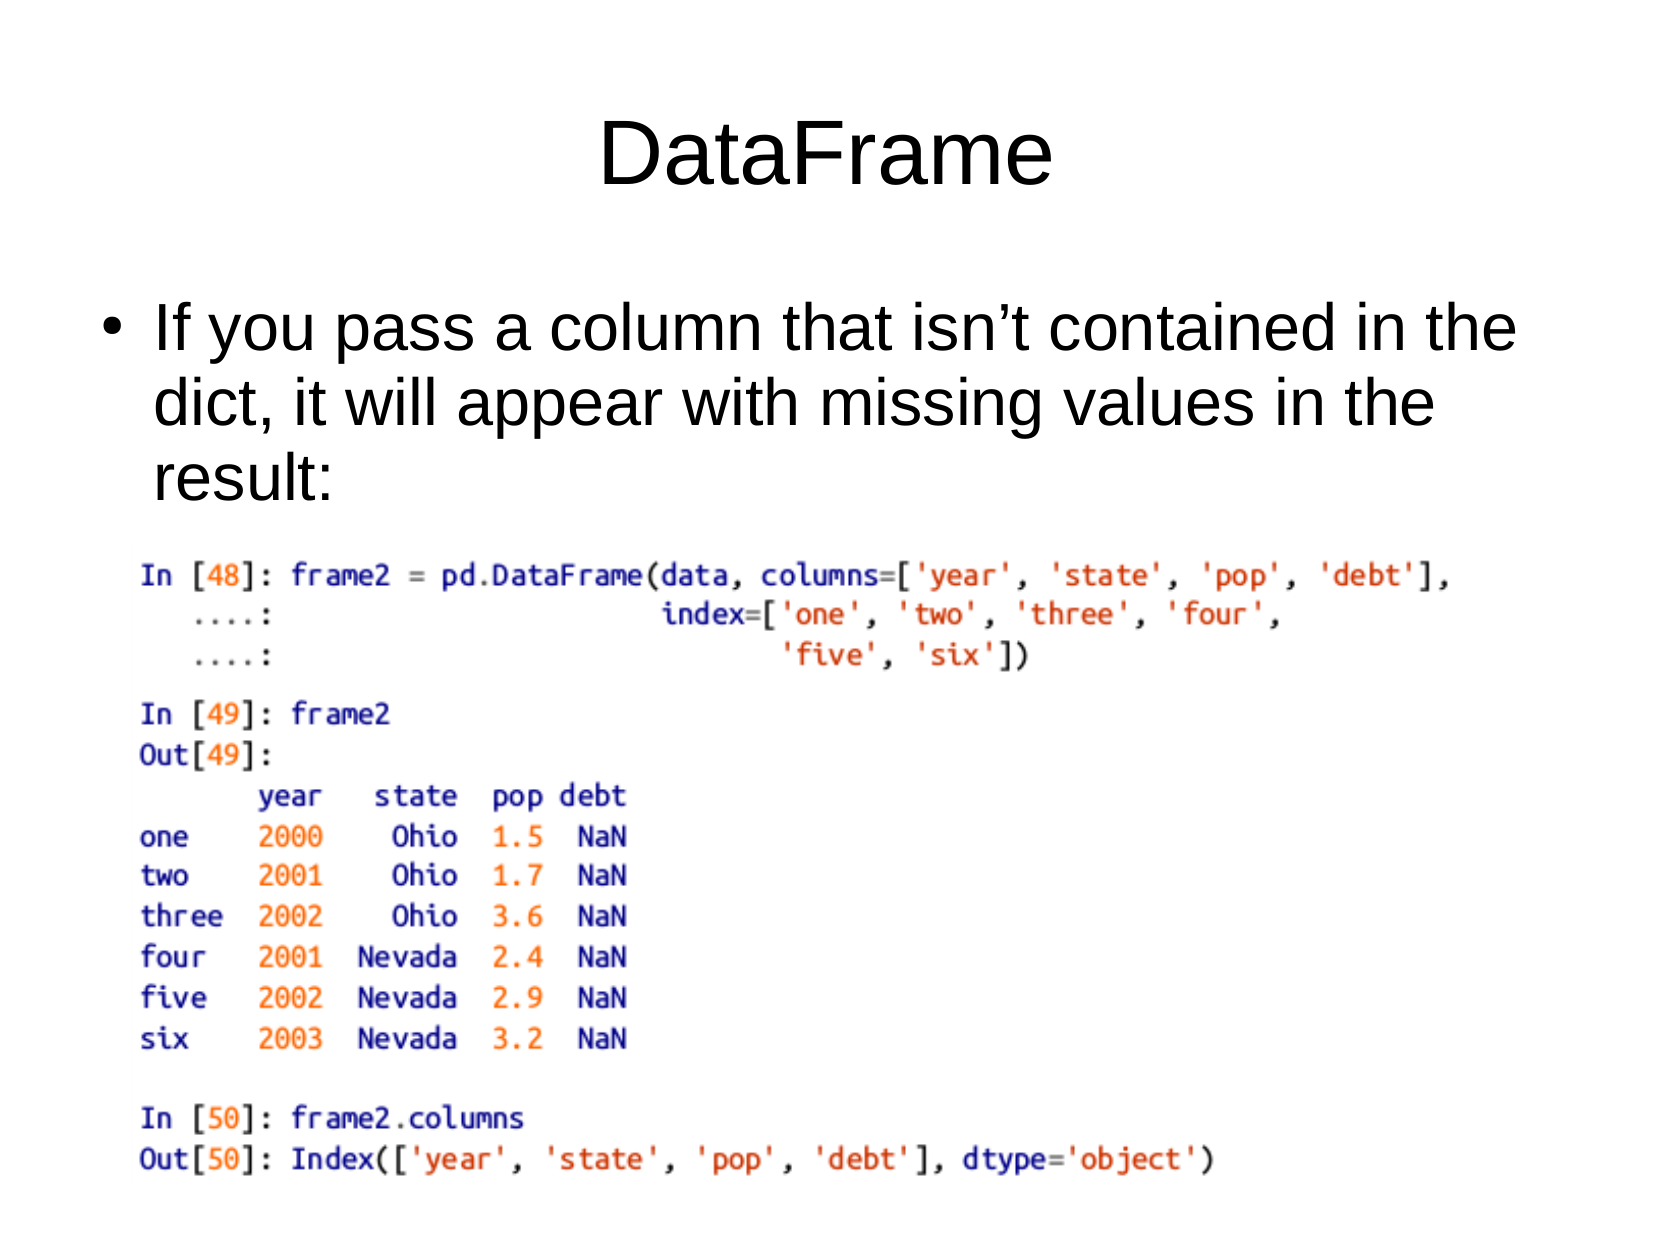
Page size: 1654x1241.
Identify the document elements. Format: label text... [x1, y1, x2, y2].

picture [130, 539, 1460, 1186]
title DataFrame [82, 49, 1571, 257]
list If you pass a column that isn’t contained in the dict, it will appear with missing values in the result: [82, 290, 1571, 1010]
